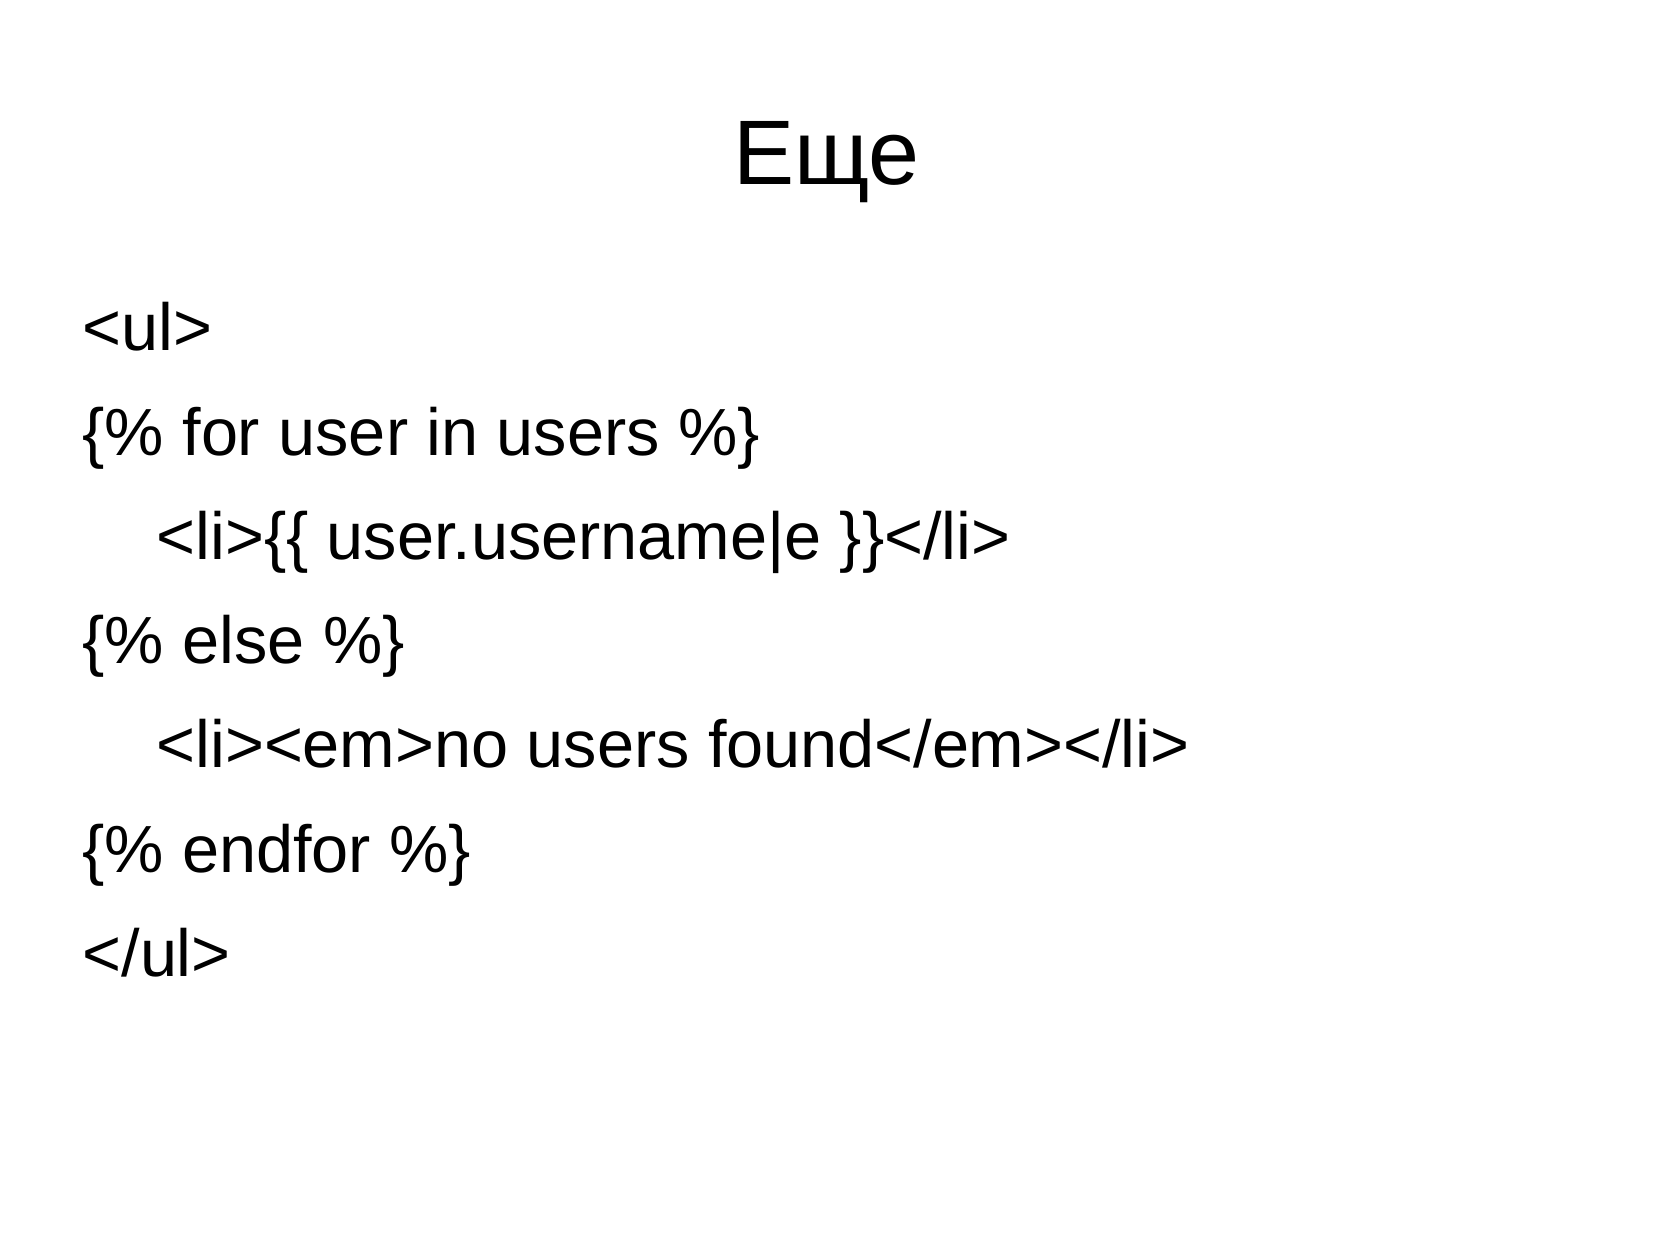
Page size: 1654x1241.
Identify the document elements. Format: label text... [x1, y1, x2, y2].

list <ul> {% for user in users %} <li>{{ user.username|e }}</li> {% else %} <li><em>no users found</em></li> {% endfor %} </ul> [82, 290, 1571, 1010]
title Еще [82, 49, 1571, 257]
